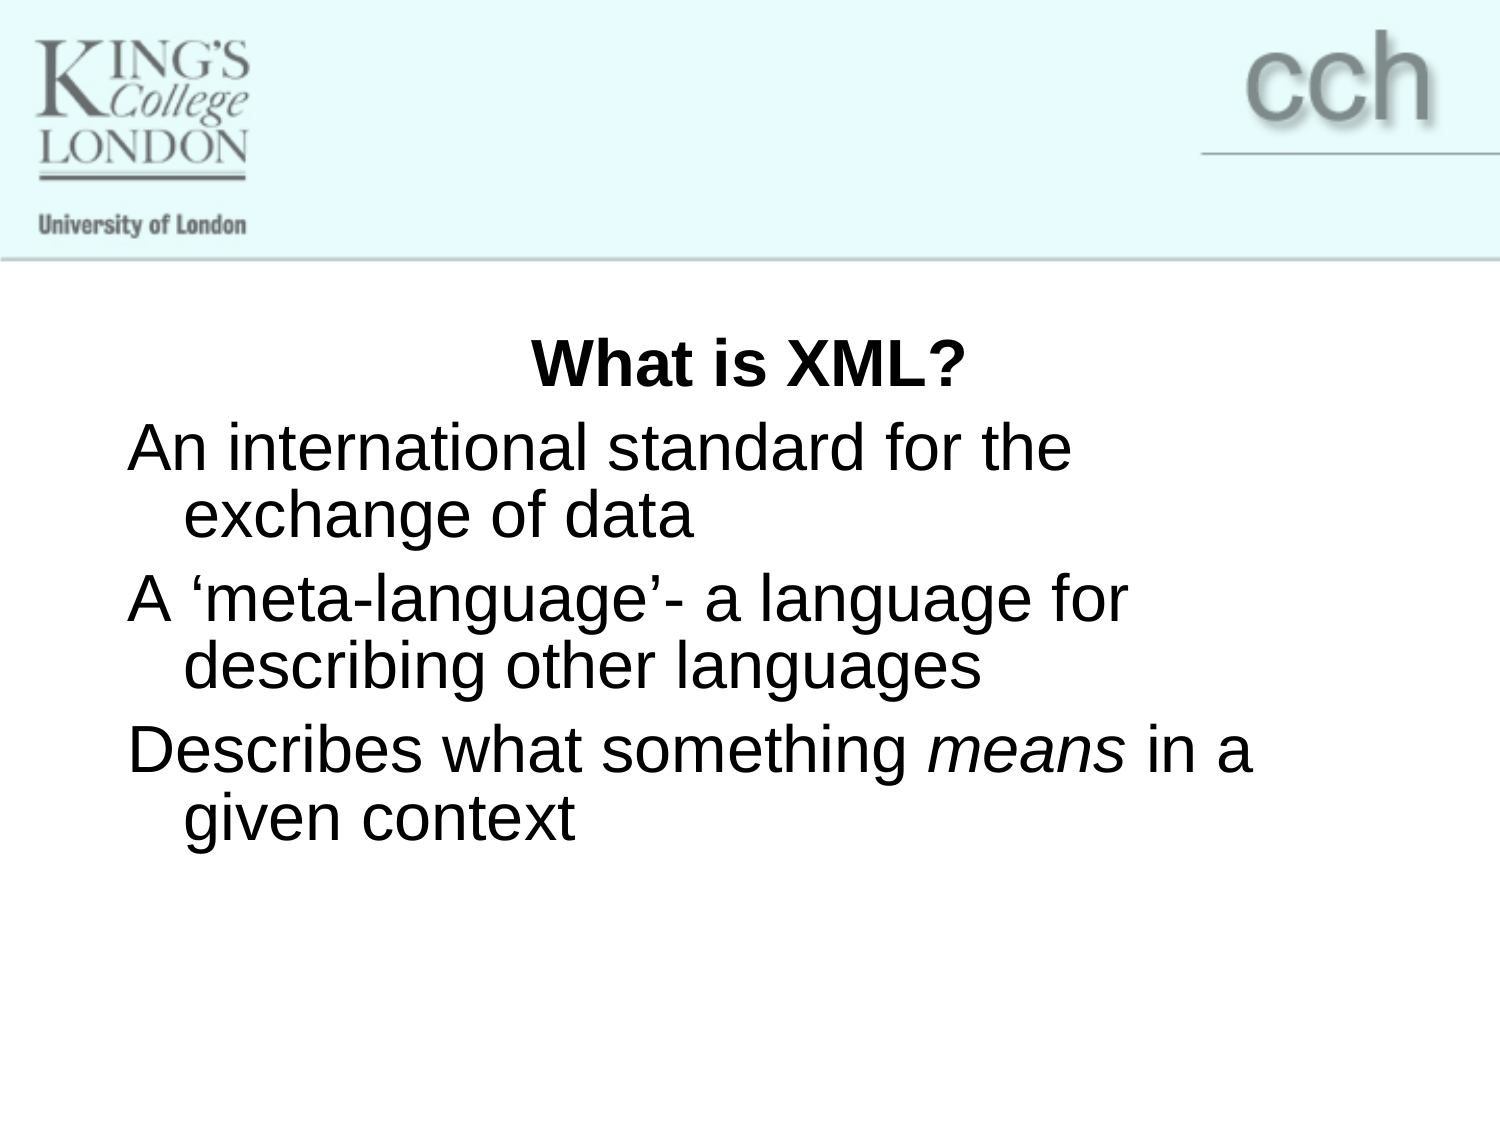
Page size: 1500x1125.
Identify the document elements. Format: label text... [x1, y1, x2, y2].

list What is XML? An international standard for the exchange of data A ‘meta-language’- a language for describing other languages Describes what something means in a given context [112, 324, 1388, 1001]
picture [0, 0, 1500, 1125]
